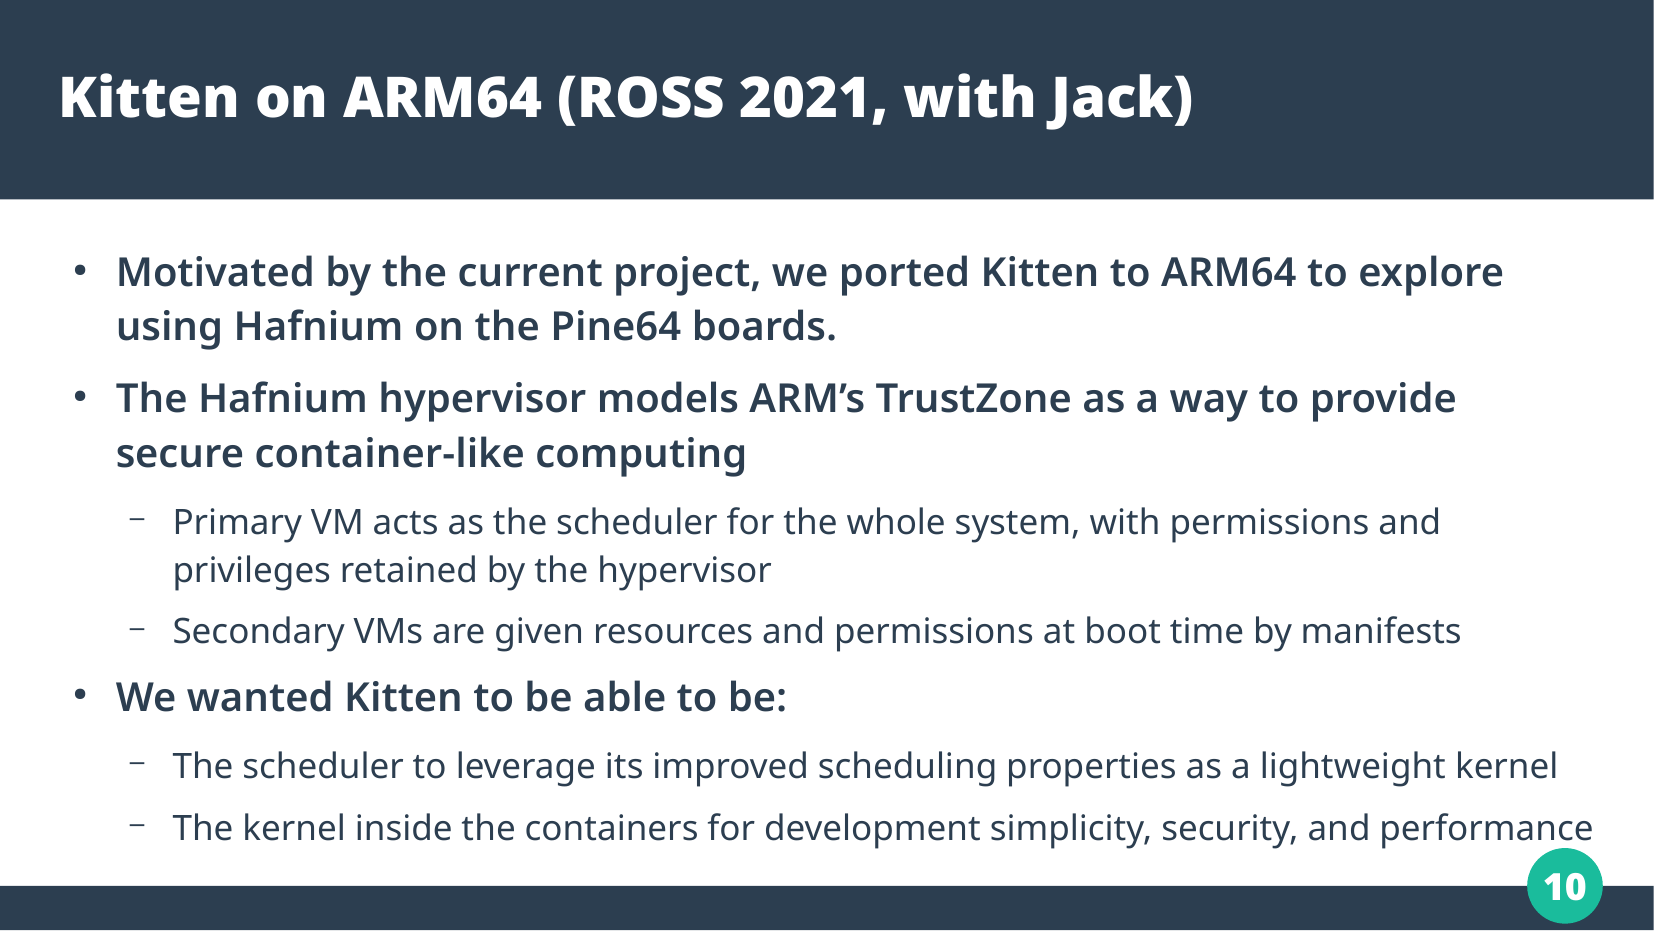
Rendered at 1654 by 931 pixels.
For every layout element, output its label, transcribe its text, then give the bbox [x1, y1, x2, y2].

title Kitten on ARM64 (ROSS 2021, with Jack) [59, 37, 1595, 156]
list Motivated by the current project, we ported Kitten to ARM64 to explore using Hafnium on the Pine64 boards. The Hafnium hypervisor models ARM’s TrustZone as a way to provide secure container-like computing Primary VM acts as the scheduler for the whole system, with permissions and privileges retained by the hypervisor Secondary VMs are given resources and permissions at boot time by manifests We wanted Kitten to be able to be: The scheduler to leverage its improved scheduling properties as a lightweight kernel The kernel inside the containers for development simplicity, security, and performance [59, 243, 1595, 864]
